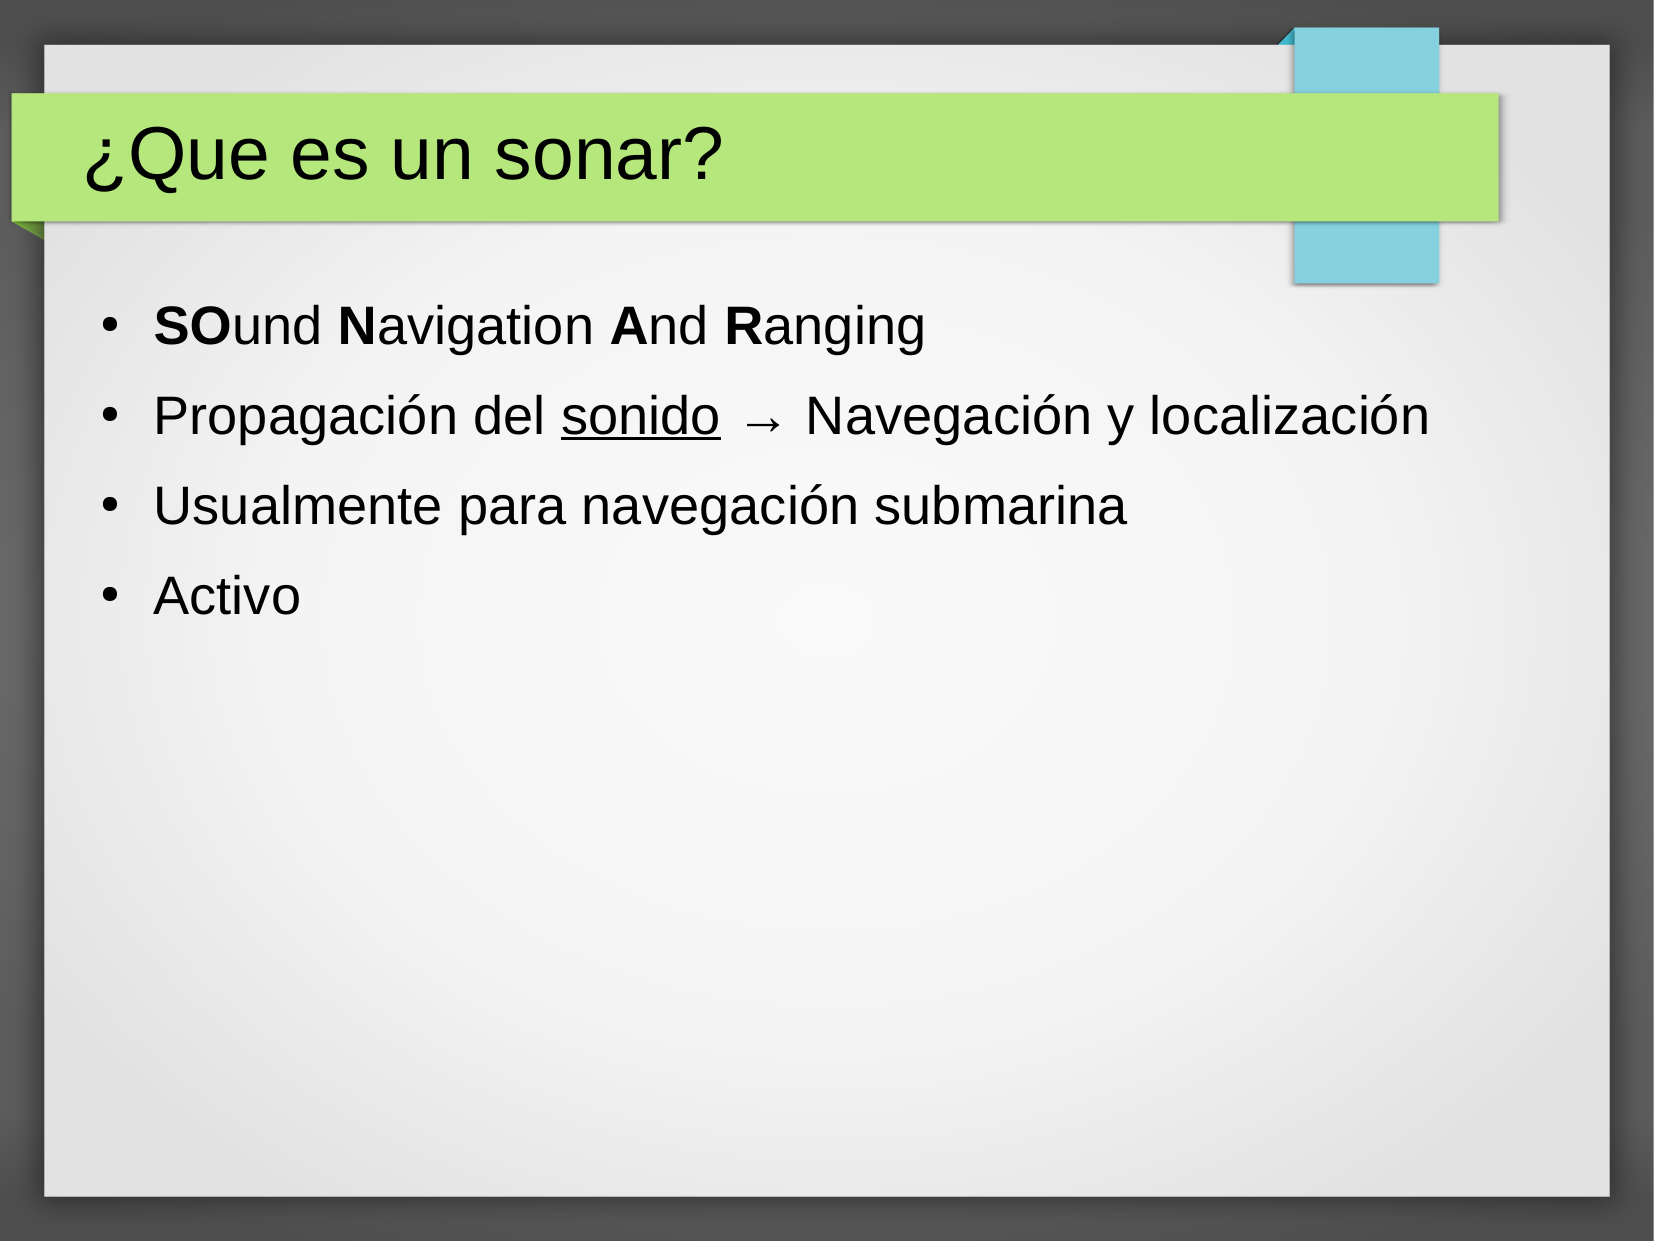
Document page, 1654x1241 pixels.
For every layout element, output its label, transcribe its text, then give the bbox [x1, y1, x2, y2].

picture [0, 0, 1654, 1241]
title ¿Que es un sonar? [82, 94, 1264, 213]
list SOund Navigation And Ranging Propagación del sonido → Navegación y localización Usualmente para navegación submarina Activo [82, 295, 1571, 1015]
